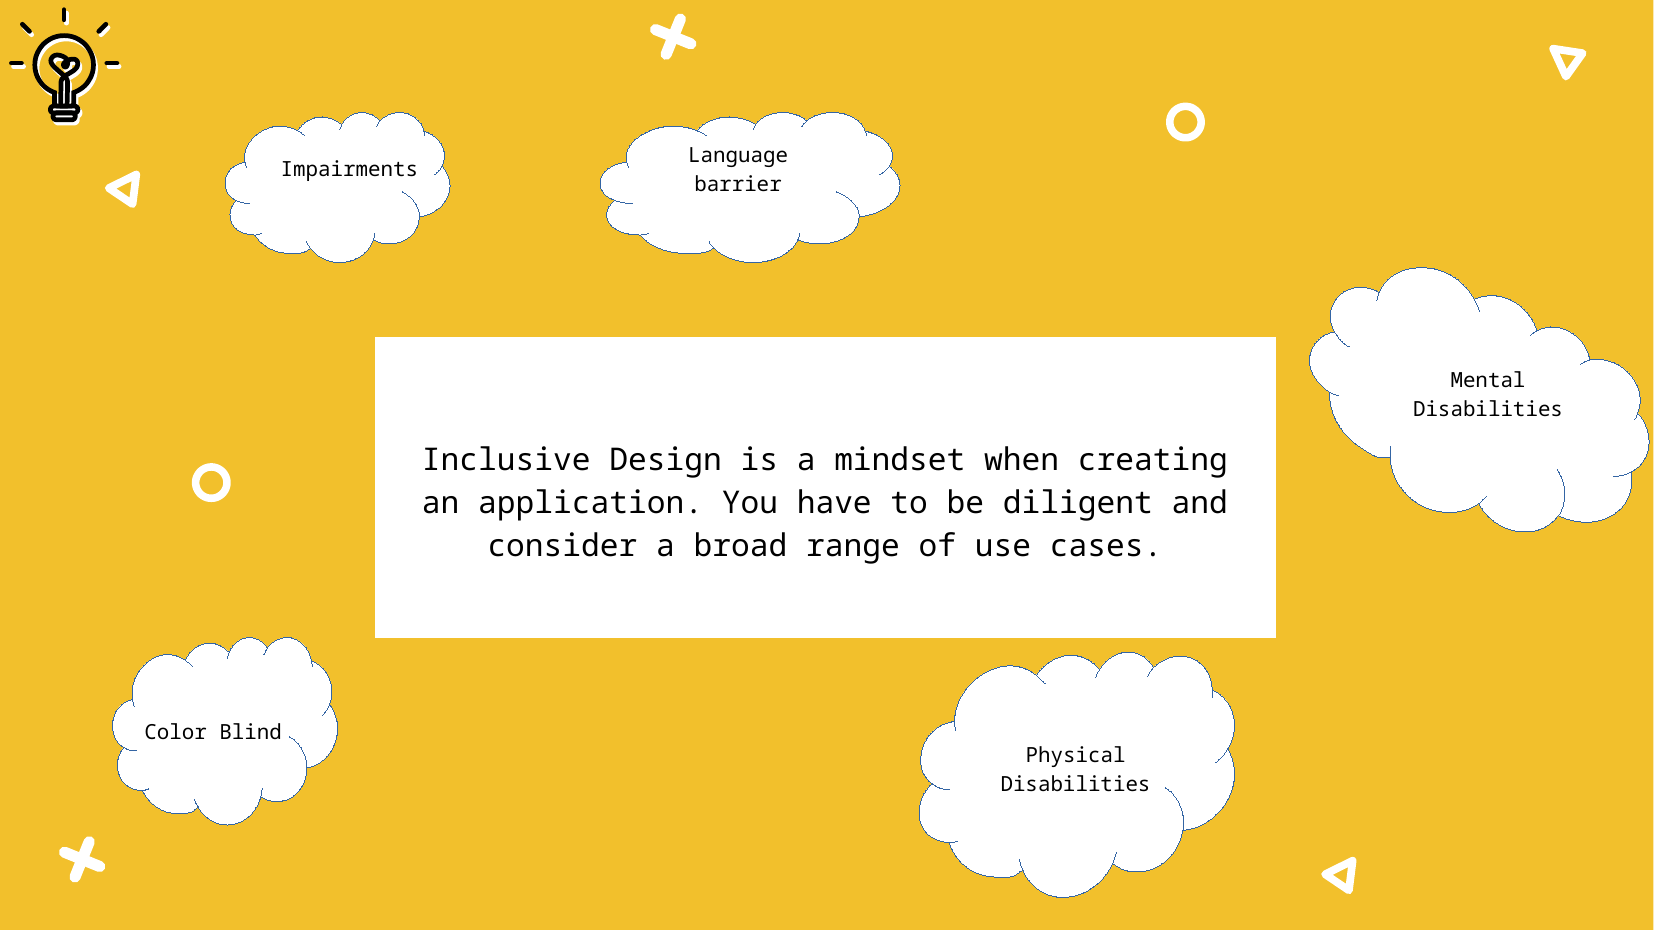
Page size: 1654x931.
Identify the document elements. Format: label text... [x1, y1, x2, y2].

text_box [919, 652, 1235, 898]
title Color Blind [126, 675, 301, 788]
title Inclusive Design is a mindset when creating an application. You have to be diligent and consider a broad range of use cases. [412, 412, 1238, 591]
title Physical Disabilities [988, 712, 1163, 826]
text_box [375, 337, 1276, 638]
text_box [1309, 267, 1650, 532]
title Impairments [262, 112, 437, 226]
title Mental Disabilities [1401, 337, 1576, 451]
text_box [437, 138, 451, 210]
text_box [131, 637, 338, 826]
text_box [225, 130, 418, 263]
text_box [112, 701, 126, 785]
text_box [600, 112, 901, 263]
title Language barrier [651, 112, 826, 226]
